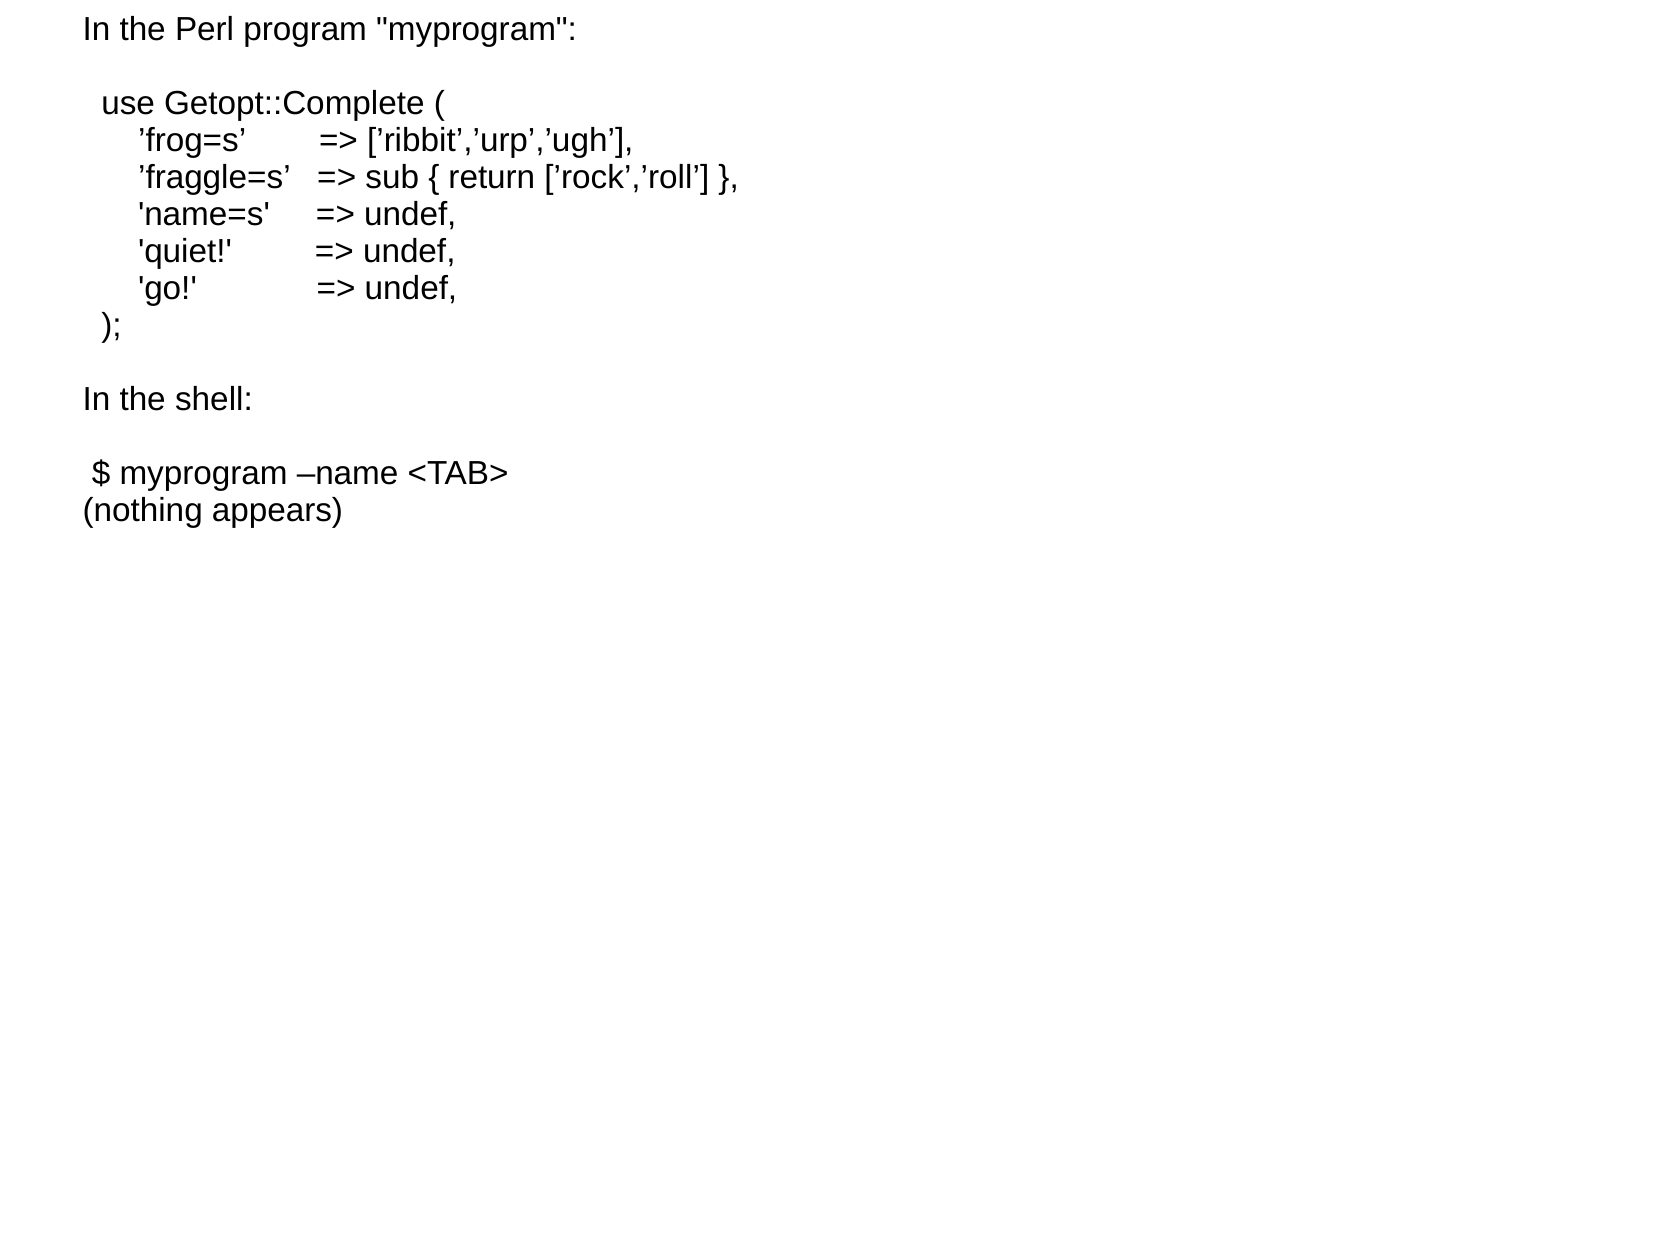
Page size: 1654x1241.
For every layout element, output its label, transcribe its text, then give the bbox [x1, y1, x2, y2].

subtitle In the Perl program "myprogram": use Getopt::Complete ( ’frog=s’ => [’ribbit’,’urp’,’ugh’], ’fraggle=s’ => sub { return [’rock’,’roll’] }, 'name=s' => undef, 'quiet!' => undef, 'go!' => undef, ); In the shell: $ myprogram –name <TAB> (nothing appears) [82, 10, 1571, 1070]
